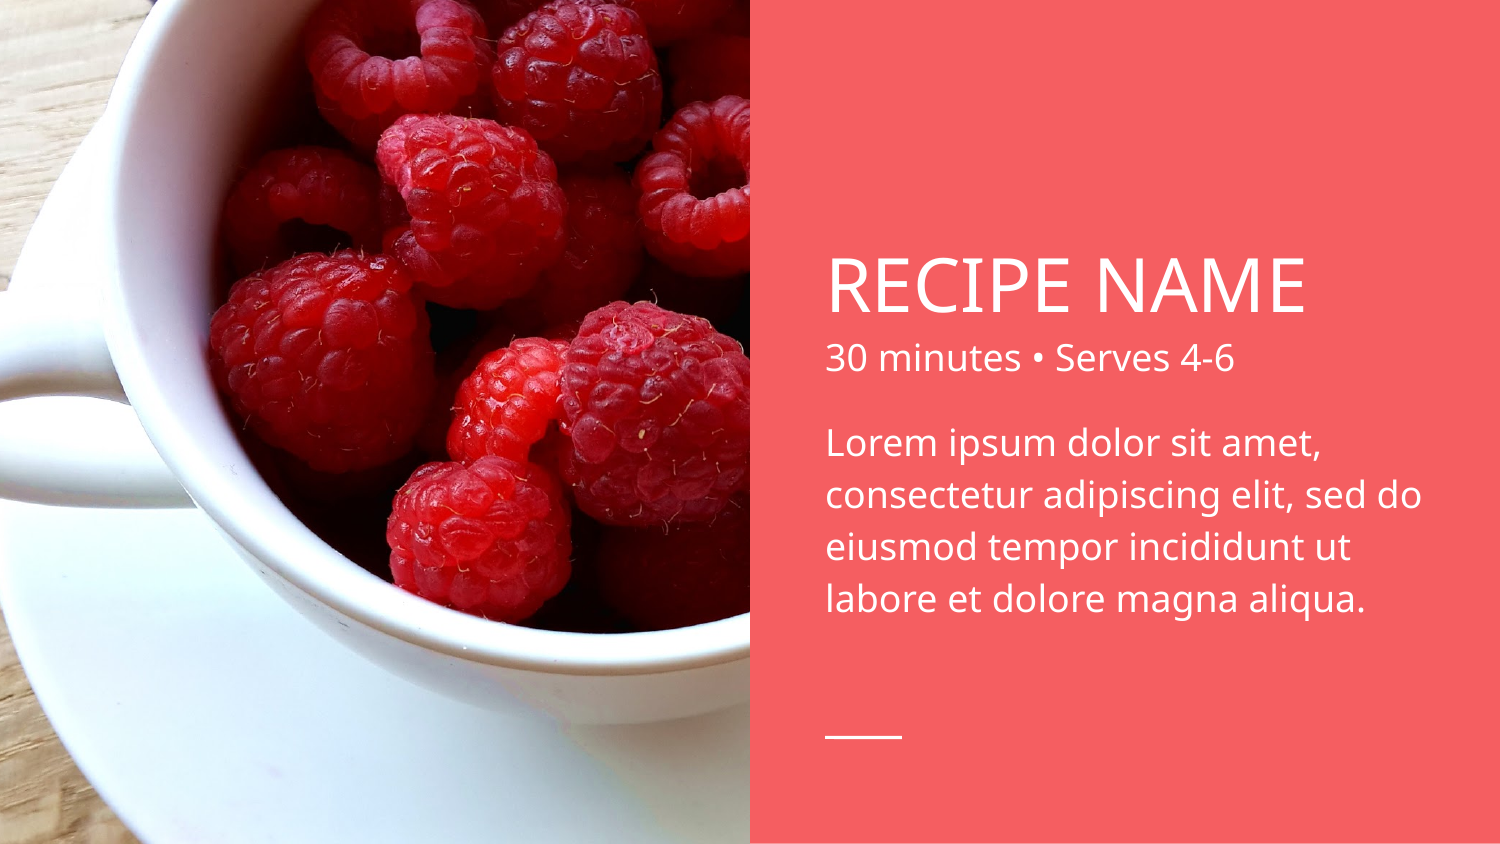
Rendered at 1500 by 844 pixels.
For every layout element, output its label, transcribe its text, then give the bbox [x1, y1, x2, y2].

picture [0, 0, 751, 844]
list RECIPE NAME 30 minutes • Serves 4-6 Lorem ipsum dolor sit amet, consectetur adipiscing elit, sed do eiusmod tempor incididunt ut labore et dolore magna aliqua. [810, 118, 1440, 725]
